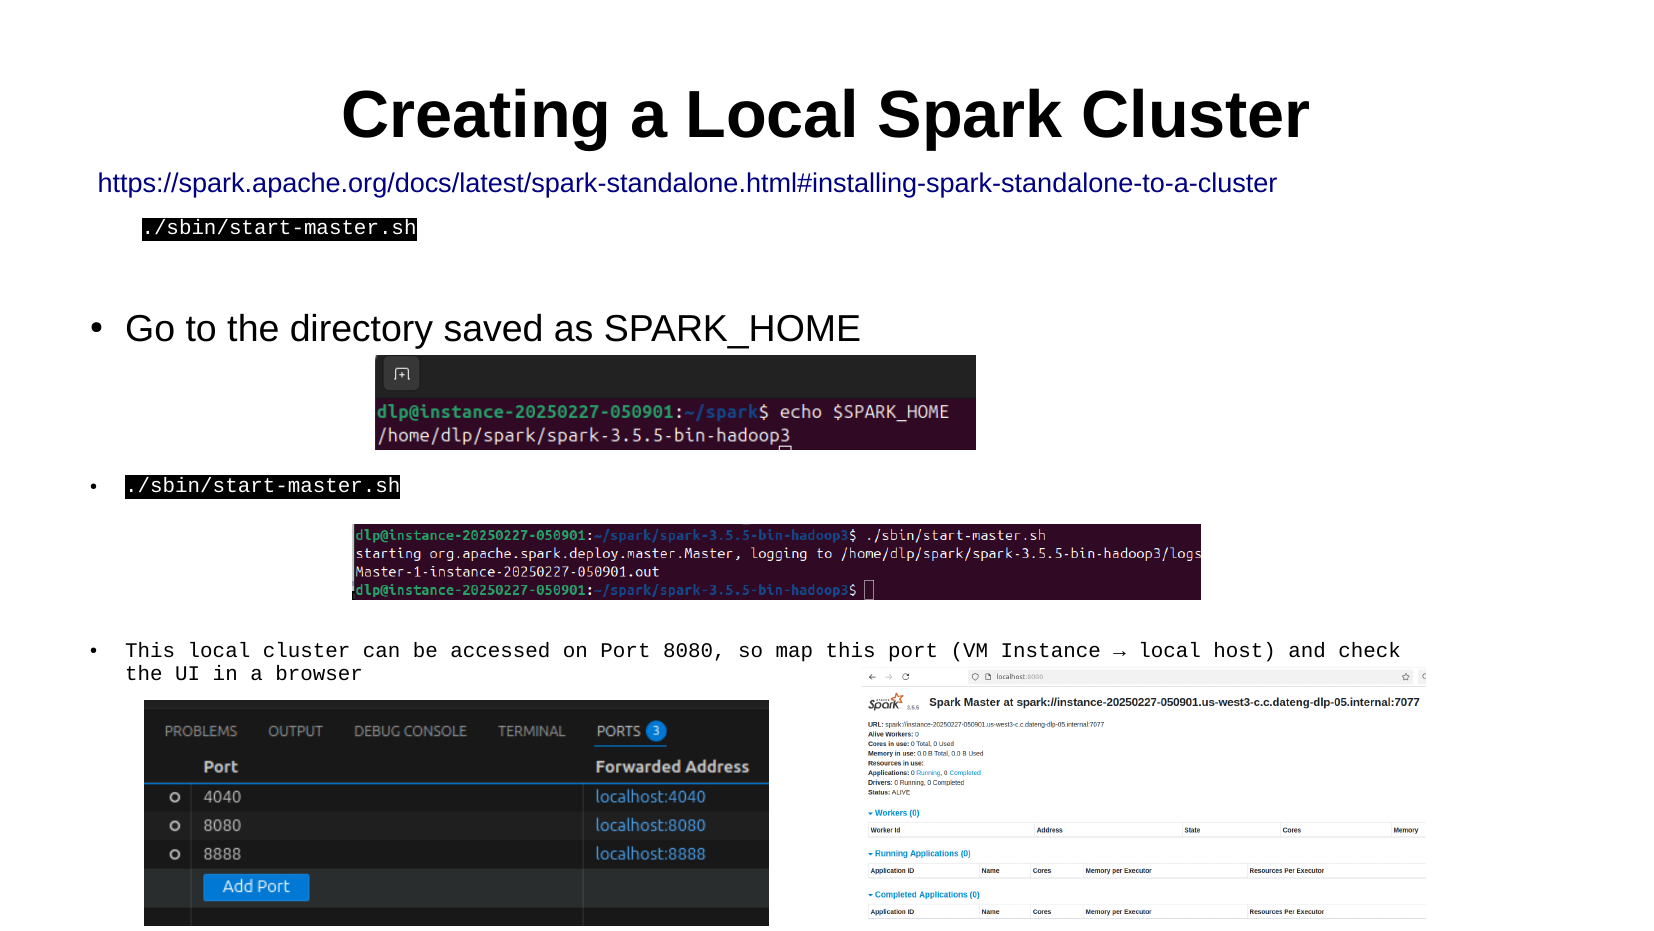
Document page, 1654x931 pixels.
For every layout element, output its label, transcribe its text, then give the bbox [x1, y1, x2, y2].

text_box https://spark.apache.org/docs/latest/spark-standalone.html#installing-spark-standalone-to-a-cluster [82, 160, 1321, 218]
picture [862, 667, 1426, 922]
picture [352, 524, 1201, 601]
picture [375, 355, 976, 451]
list ./sbin/start-master.sh [82, 218, 1201, 263]
text_box Go to the directory saved as SPARK_HOME ./sbin/start-master.sh This local cluster can be accessed on Port 8080, so map this port (VM Instance → local host) and check the UI in a browser [75, 300, 1463, 901]
picture [144, 700, 769, 926]
title Creating a Local Spark Cluster [82, 37, 1571, 193]
